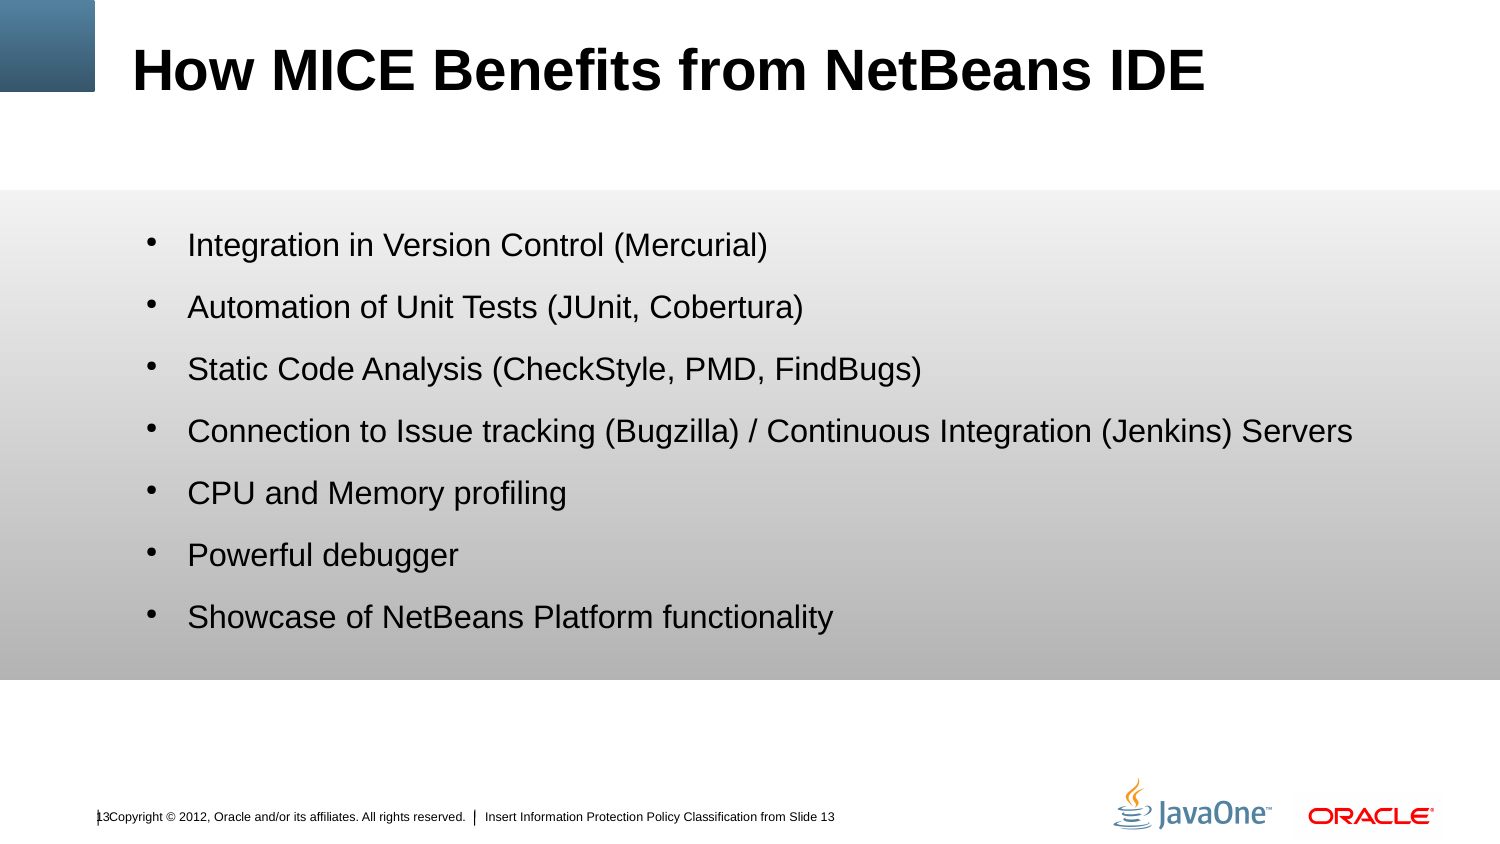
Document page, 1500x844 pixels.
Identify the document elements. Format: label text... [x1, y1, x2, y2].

title How MICE Benefits from NetBeans IDE [132, 40, 1407, 166]
picture [1293, 792, 1445, 840]
picture [1097, 761, 1288, 844]
list Integration in Version Control (Mercurial) Automation of Unit Tests (JUnit, Cobertura) Static Code Analysis (CheckStyle, PMD, FindBugs) Connection to Issue tracking (Bugzilla) / Continuous Integration (Jenkins) Servers CPU and Memory profiling Powerful debugger Showcase of NetBeans Platform functionality [132, 223, 1407, 653]
